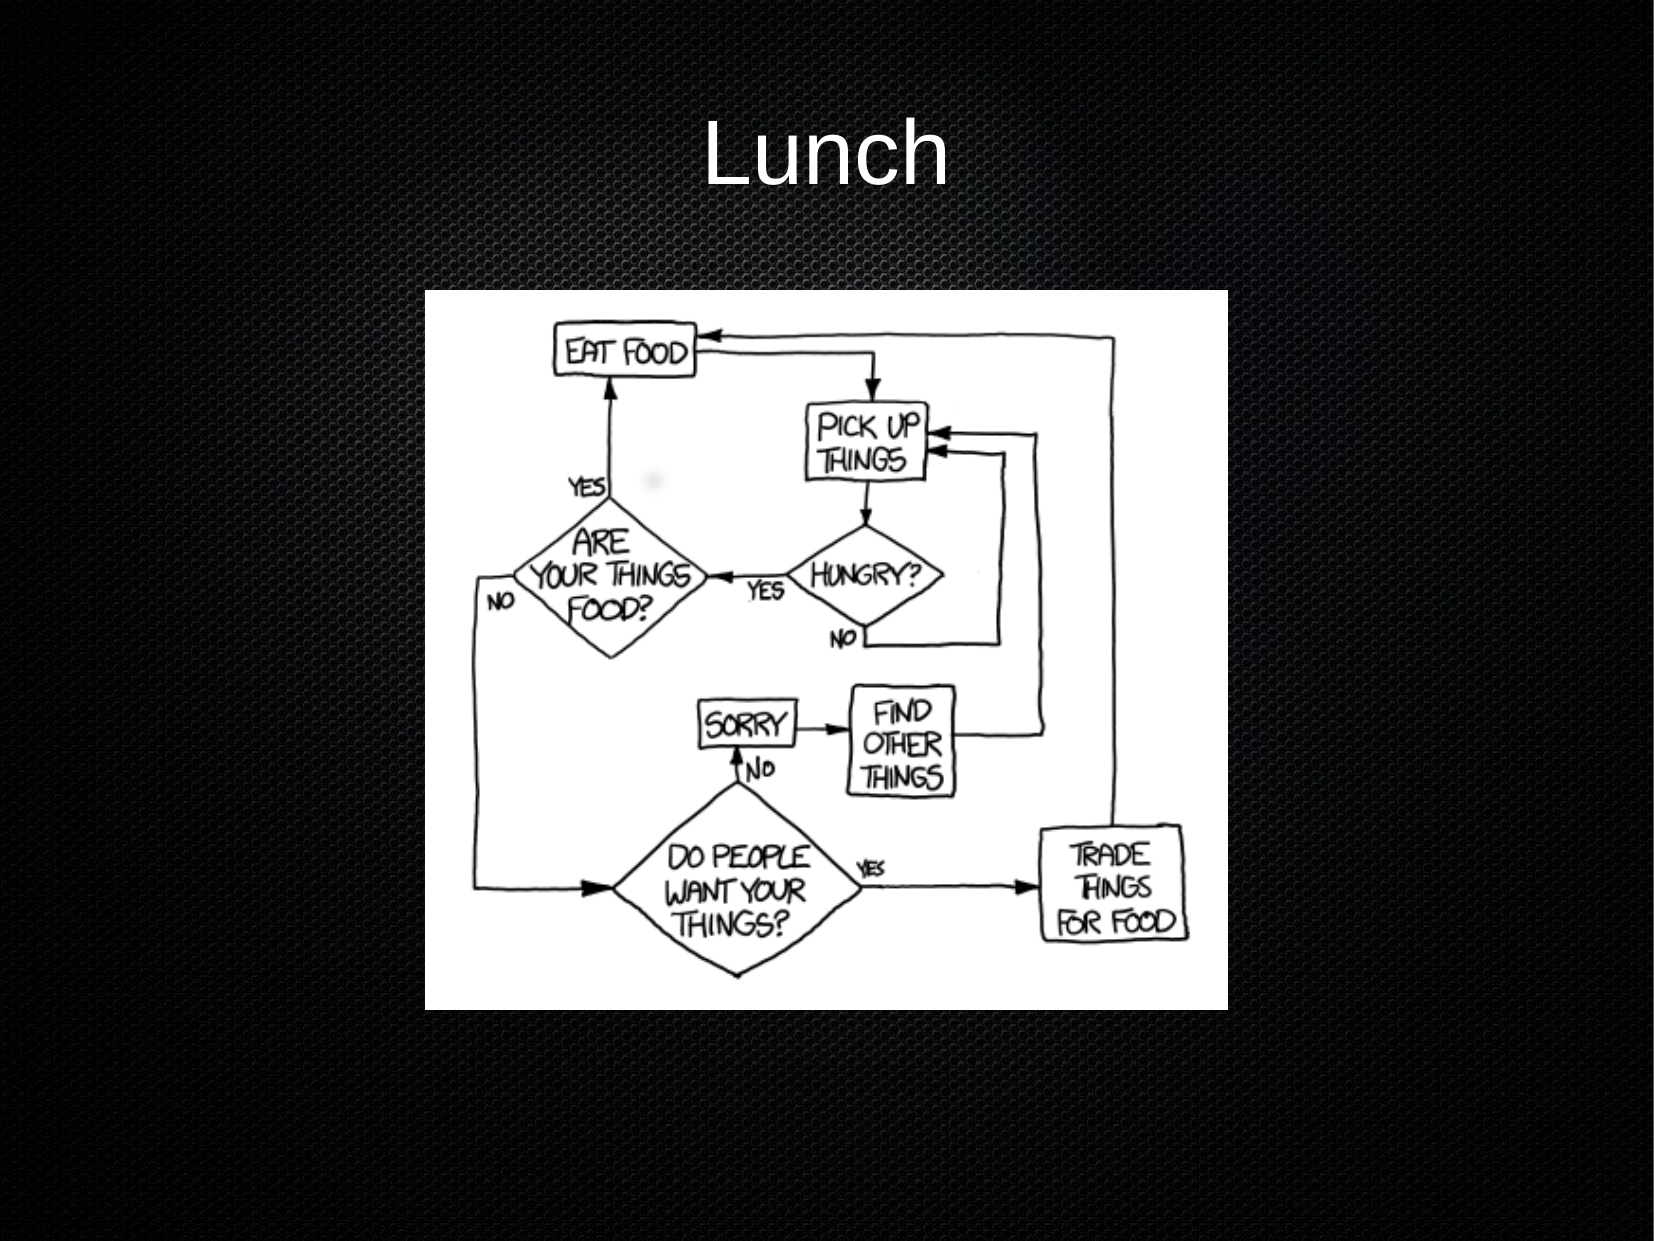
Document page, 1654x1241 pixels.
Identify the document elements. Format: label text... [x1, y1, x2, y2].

title Lunch [82, 49, 1571, 257]
picture [0, 0, 1654, 1241]
